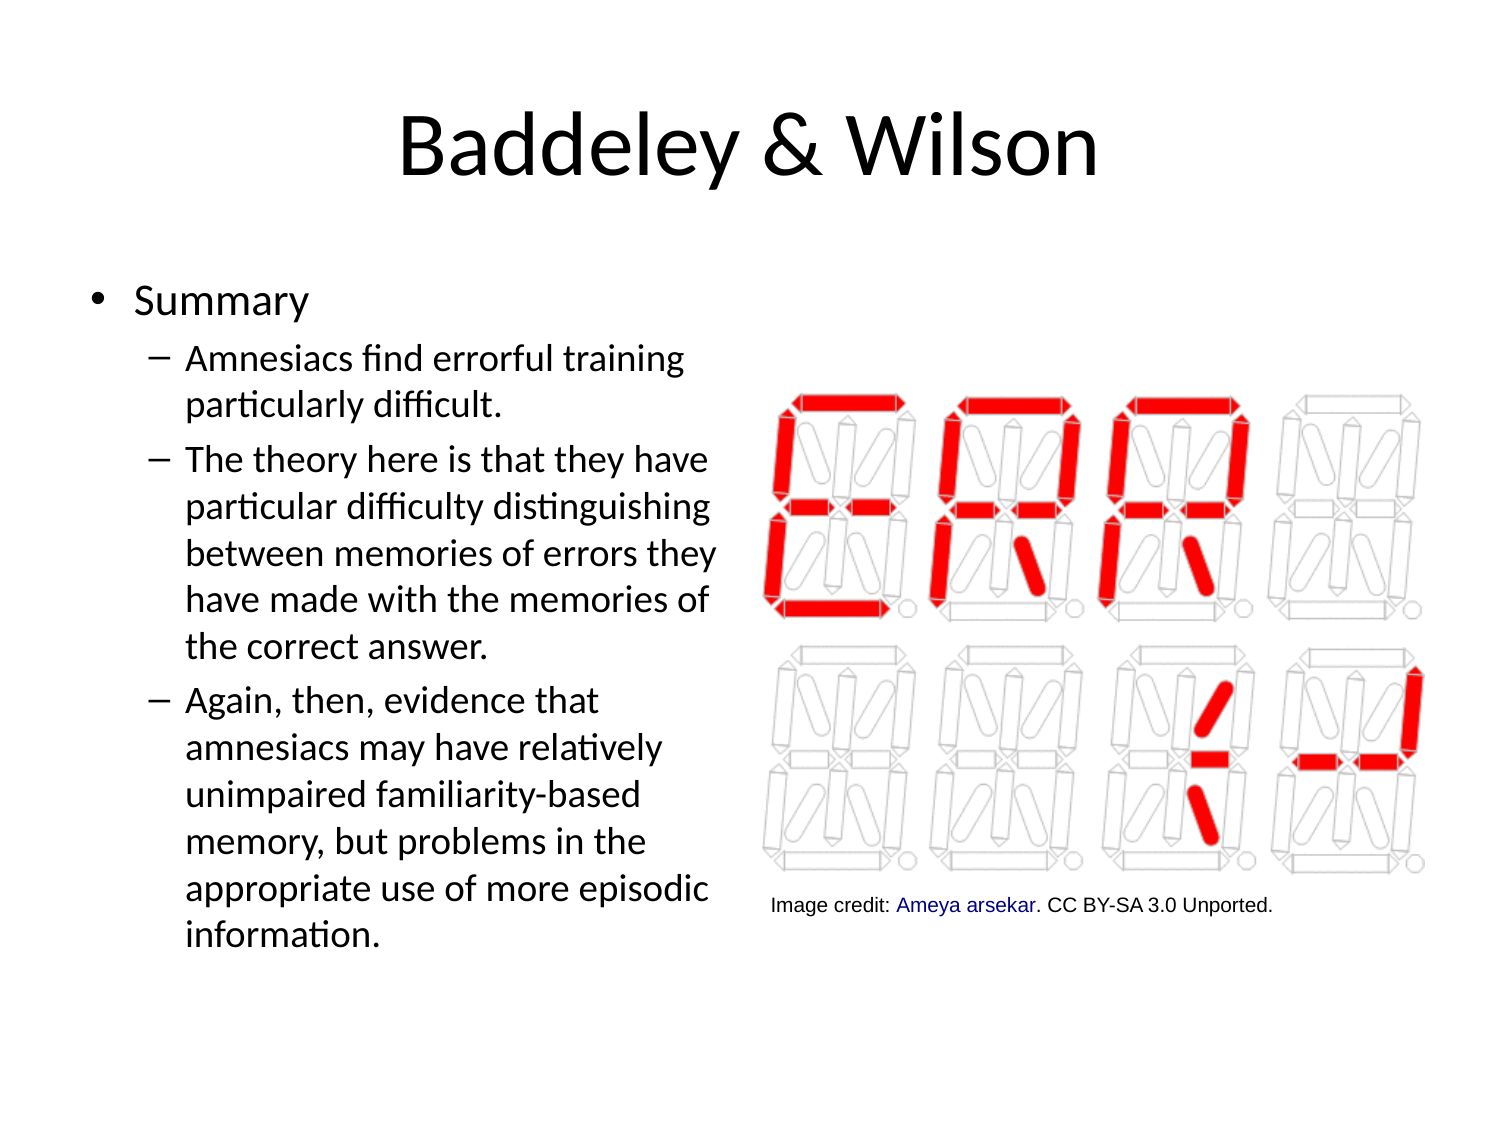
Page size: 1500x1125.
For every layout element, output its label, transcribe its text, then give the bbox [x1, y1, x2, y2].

title Baddeley & Wilson [75, 45, 1425, 233]
picture [762, 262, 1425, 1005]
text_box Image credit: Ameya arsekar. CC BY-SA 3.0 Unported. [755, 885, 1406, 948]
list Summary Amnesiacs find errorful training particularly difficult. The theory here is that they have particular difficulty distinguishing between memories of errors they have made with the memories of the correct answer. Again, then, evidence that amnesiacs may have relatively unimpaired familiarity-based memory, but problems in the appropriate use of more episodic information. [75, 262, 738, 1005]
